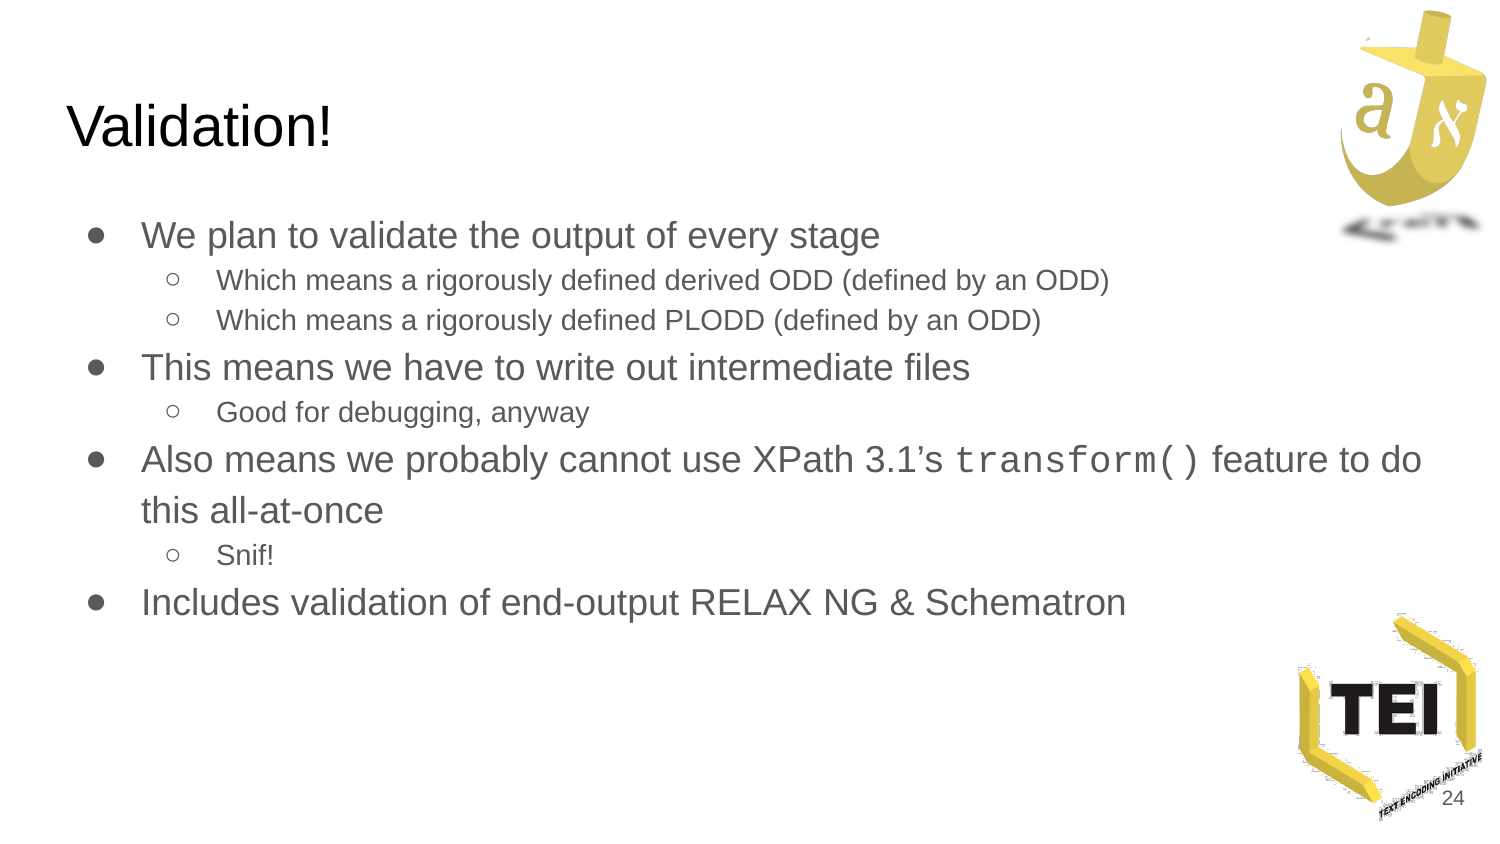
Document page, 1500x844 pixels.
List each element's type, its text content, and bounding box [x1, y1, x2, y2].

picture [1275, 604, 1500, 830]
picture [1324, 0, 1497, 250]
title Validation! [51, 72, 1449, 167]
slide_number <number> [1389, 764, 1480, 830]
list We plan to validate the output of every stage Which means a rigorously defined derived ODD (defined by an ODD) Which means a rigorously defined PLODD (defined by an ODD) This means we have to write out intermediate files Good for debugging, anyway Also means we probably cannot use XPath 3.1’s transform() feature to do this all-at-once Snif! Includes validation of end-output RELAX NG & Schematron [51, 189, 1449, 750]
